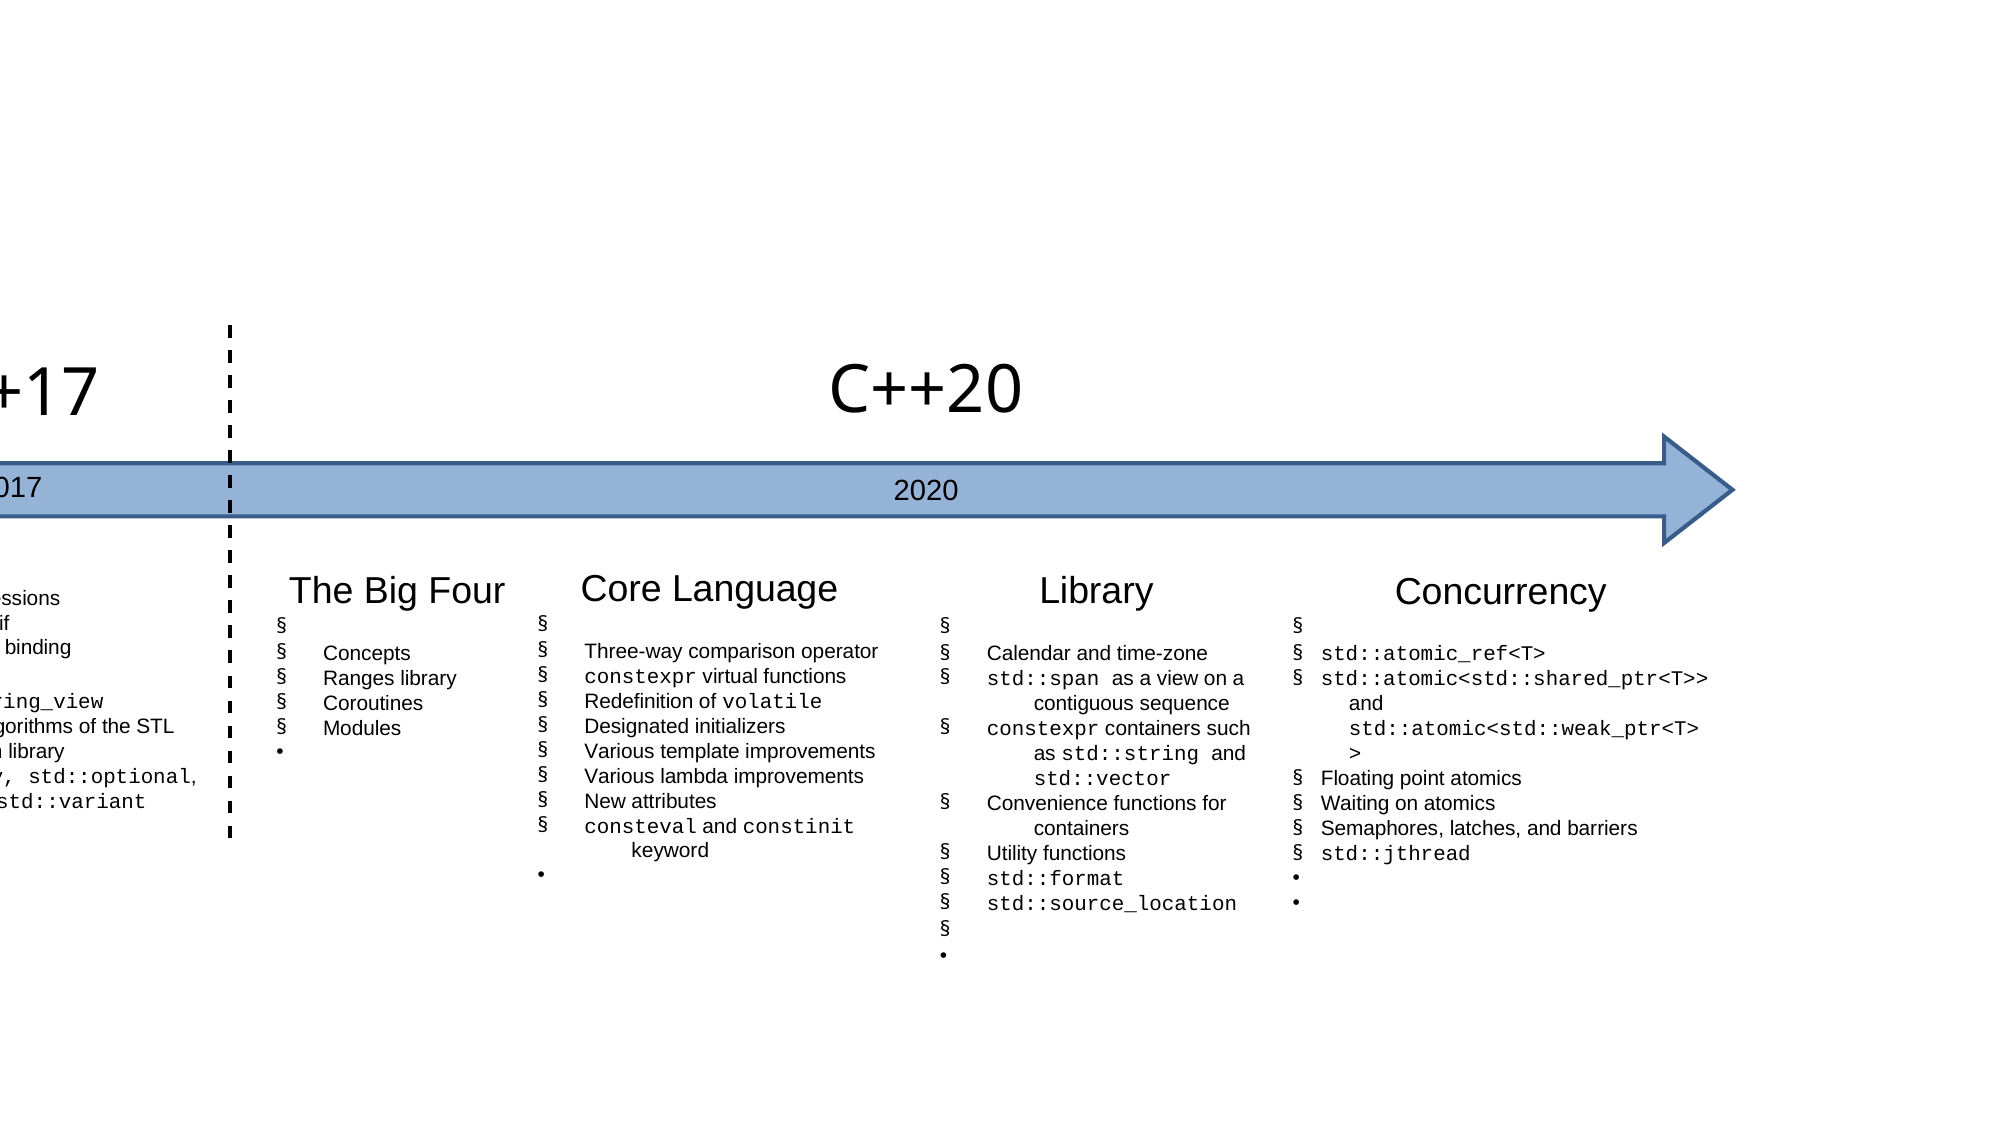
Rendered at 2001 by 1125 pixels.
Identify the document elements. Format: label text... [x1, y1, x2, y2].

text_box Library Calendar and time-zone std::span as a view on a contiguous sequence constexpr containers such as std::string and std::vector Convenience functions for containers Utility functions std::format std::source_location [924, 558, 1269, 973]
text_box Fold expressions constexpr if Structured binding std::string_view Parallel algorithms of the STL Filesystem library std::any, std::optional, and std::variant [0, 548, 244, 867]
text_box C++17 [0, 341, 152, 438]
text_box [0, 436, 1733, 543]
text_box C++20 [813, 338, 1075, 435]
text_box 2020 [878, 463, 975, 515]
text_box The Big Four Concepts Ranges library Coroutines Modules [261, 558, 522, 771]
text_box Concurrency std::atomic_ref<T> std::atomic<std::shared_ptr<T>> and std::atomic<std::weak_ptr<T>> Floating point atomics Waiting on atomics Semaphores, latches, and barriers std::jthread [1277, 559, 1724, 898]
text_box 2017 [0, 460, 58, 511]
text_box Core Language Three-way comparison operator constexpr virtual functions Redefinition of volatile Designated initializers Various template improvements Various lambda improvements New attributes consteval and constinit keyword [522, 556, 897, 895]
